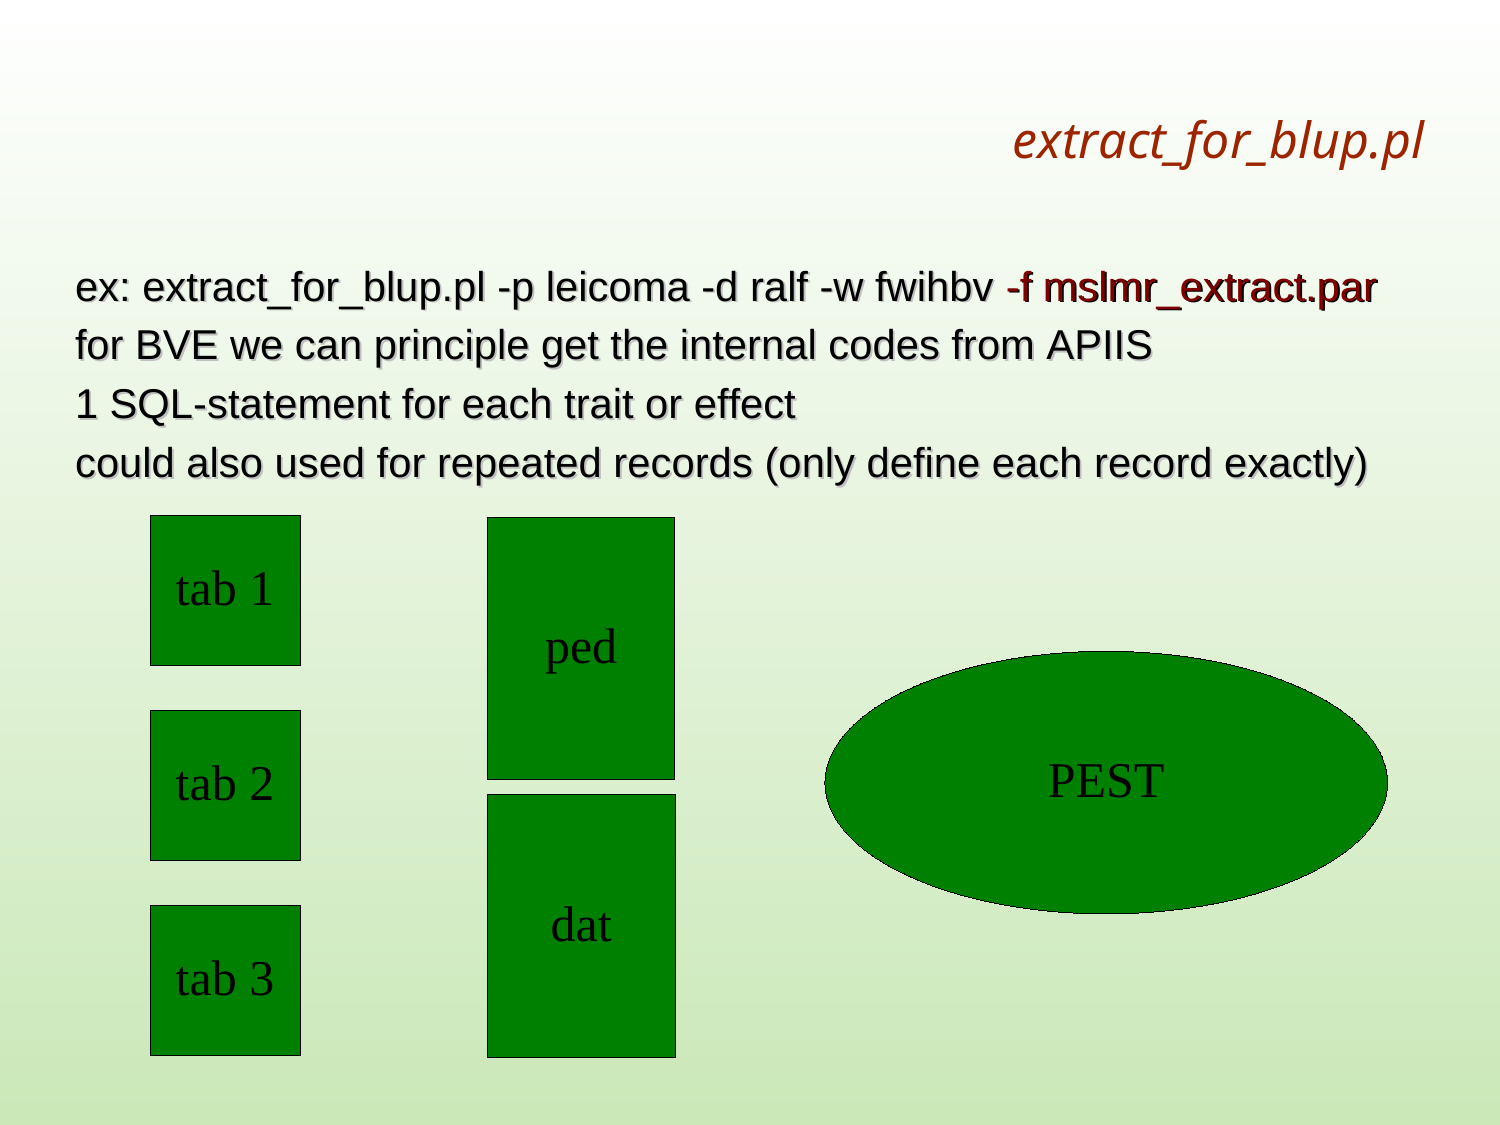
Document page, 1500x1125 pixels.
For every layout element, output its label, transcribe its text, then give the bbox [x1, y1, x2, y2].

text_box ped [487, 517, 675, 780]
text_box dat [487, 794, 676, 1058]
text_box tab 3 [150, 905, 301, 1056]
text_box tab 1 [150, 515, 301, 666]
text_box tab 2 [150, 710, 301, 861]
text_box PEST [824, 651, 1388, 914]
title extract_for_blup.pl [75, 52, 1425, 226]
list ex: extract_for_blup.pl -p leicoma -d ralf -w fwihbv -f mslmr_extract.par for BVE we can principle get the internal codes from APIIS 1 SQL-statement for each trait or effect could also used for repeated records (only define each record exactly) [75, 263, 1425, 991]
